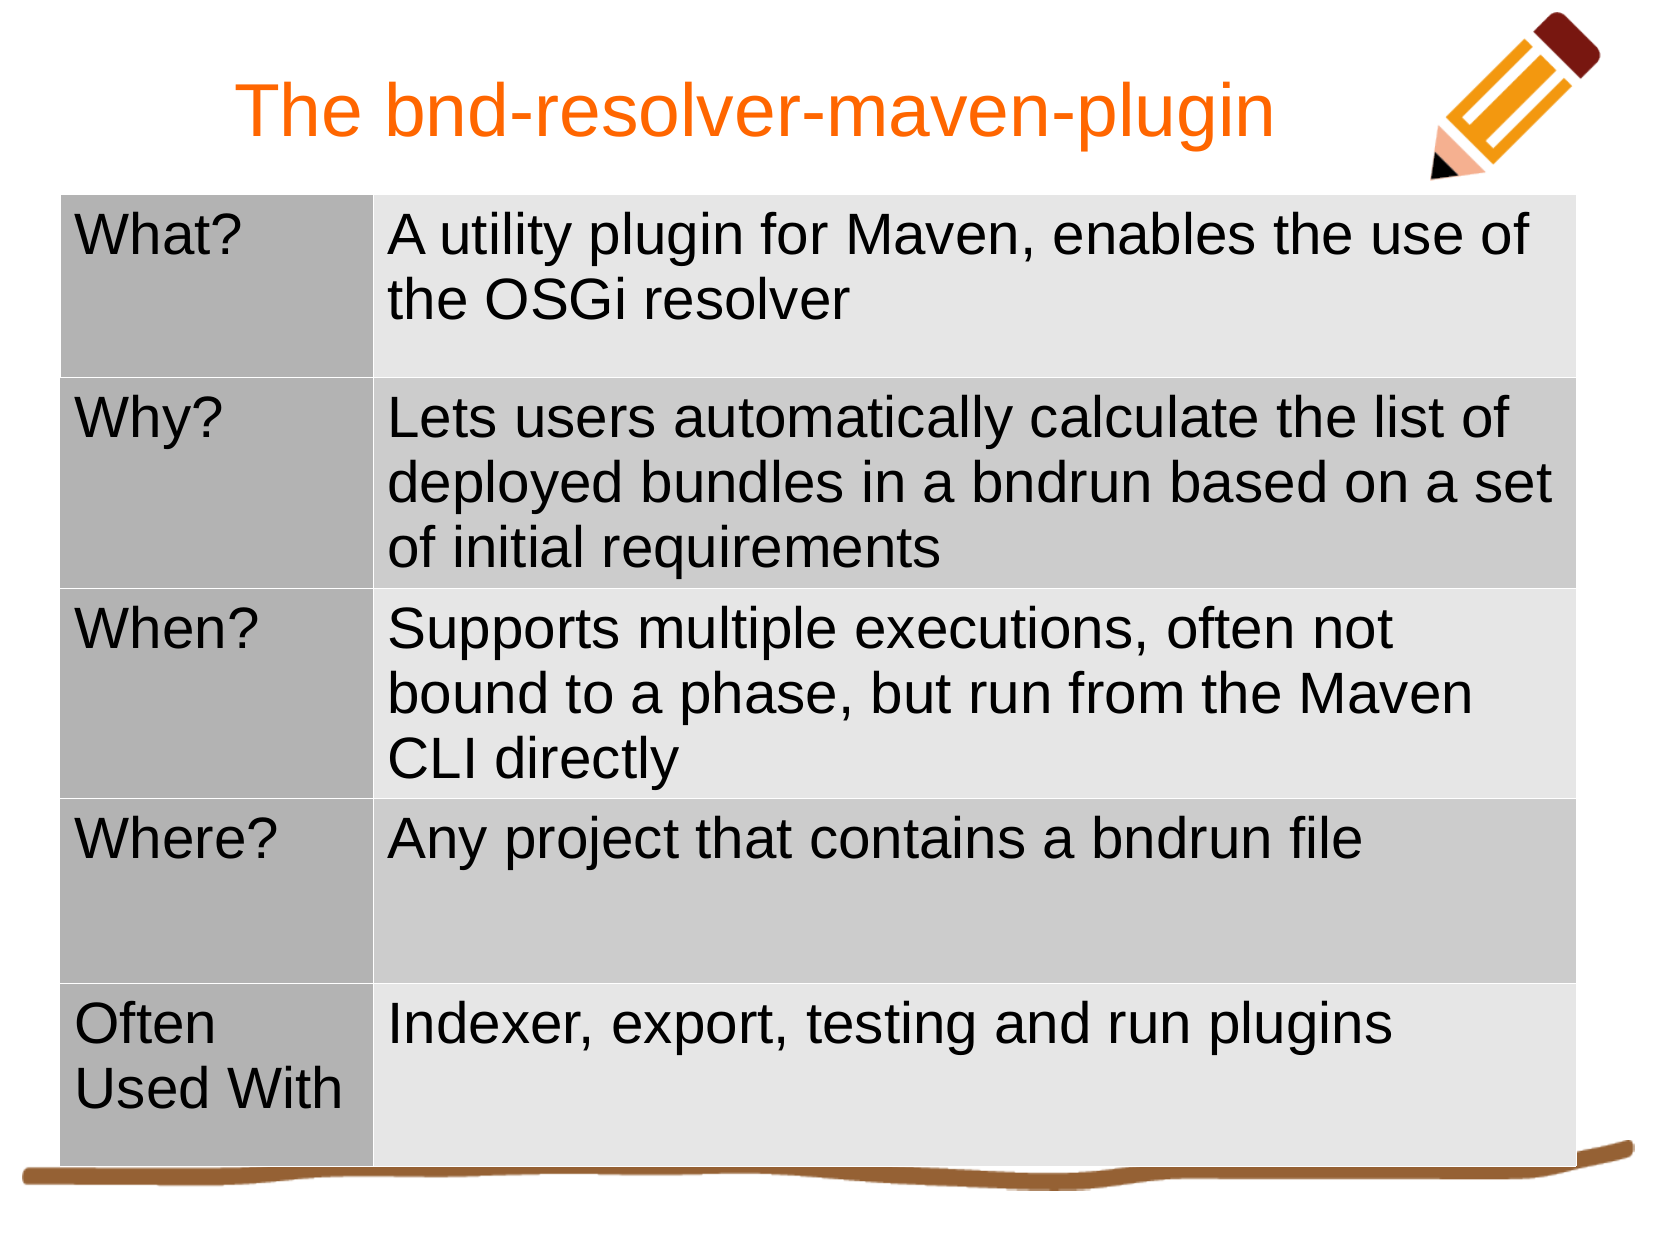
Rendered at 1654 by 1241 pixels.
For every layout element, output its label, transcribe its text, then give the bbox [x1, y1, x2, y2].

table_cell Any project that contains a bndrun file [374, 799, 1576, 983]
table_header A utility plugin for Maven, enables the use of the OSGi resolver [374, 195, 1576, 377]
picture [1430, 12, 1601, 181]
table_header What? [61, 195, 373, 377]
title The bnd-resolver-maven-plugin [82, 49, 1430, 172]
picture [22, 1140, 1635, 1191]
table_cell Why? [60, 378, 373, 588]
table_cell Where? [60, 799, 373, 983]
table_cell Often Used With [60, 984, 373, 1166]
table_cell Indexer, export, testing and run plugins [374, 984, 1576, 1166]
table_cell Supports multiple executions, often not bound to a phase, but run from the Maven CLI directly [374, 589, 1576, 798]
table_cell When? [60, 589, 373, 798]
table_cell Lets users automatically calculate the list of deployed bundles in a bndrun based on a set of initial requirements [374, 378, 1576, 588]
